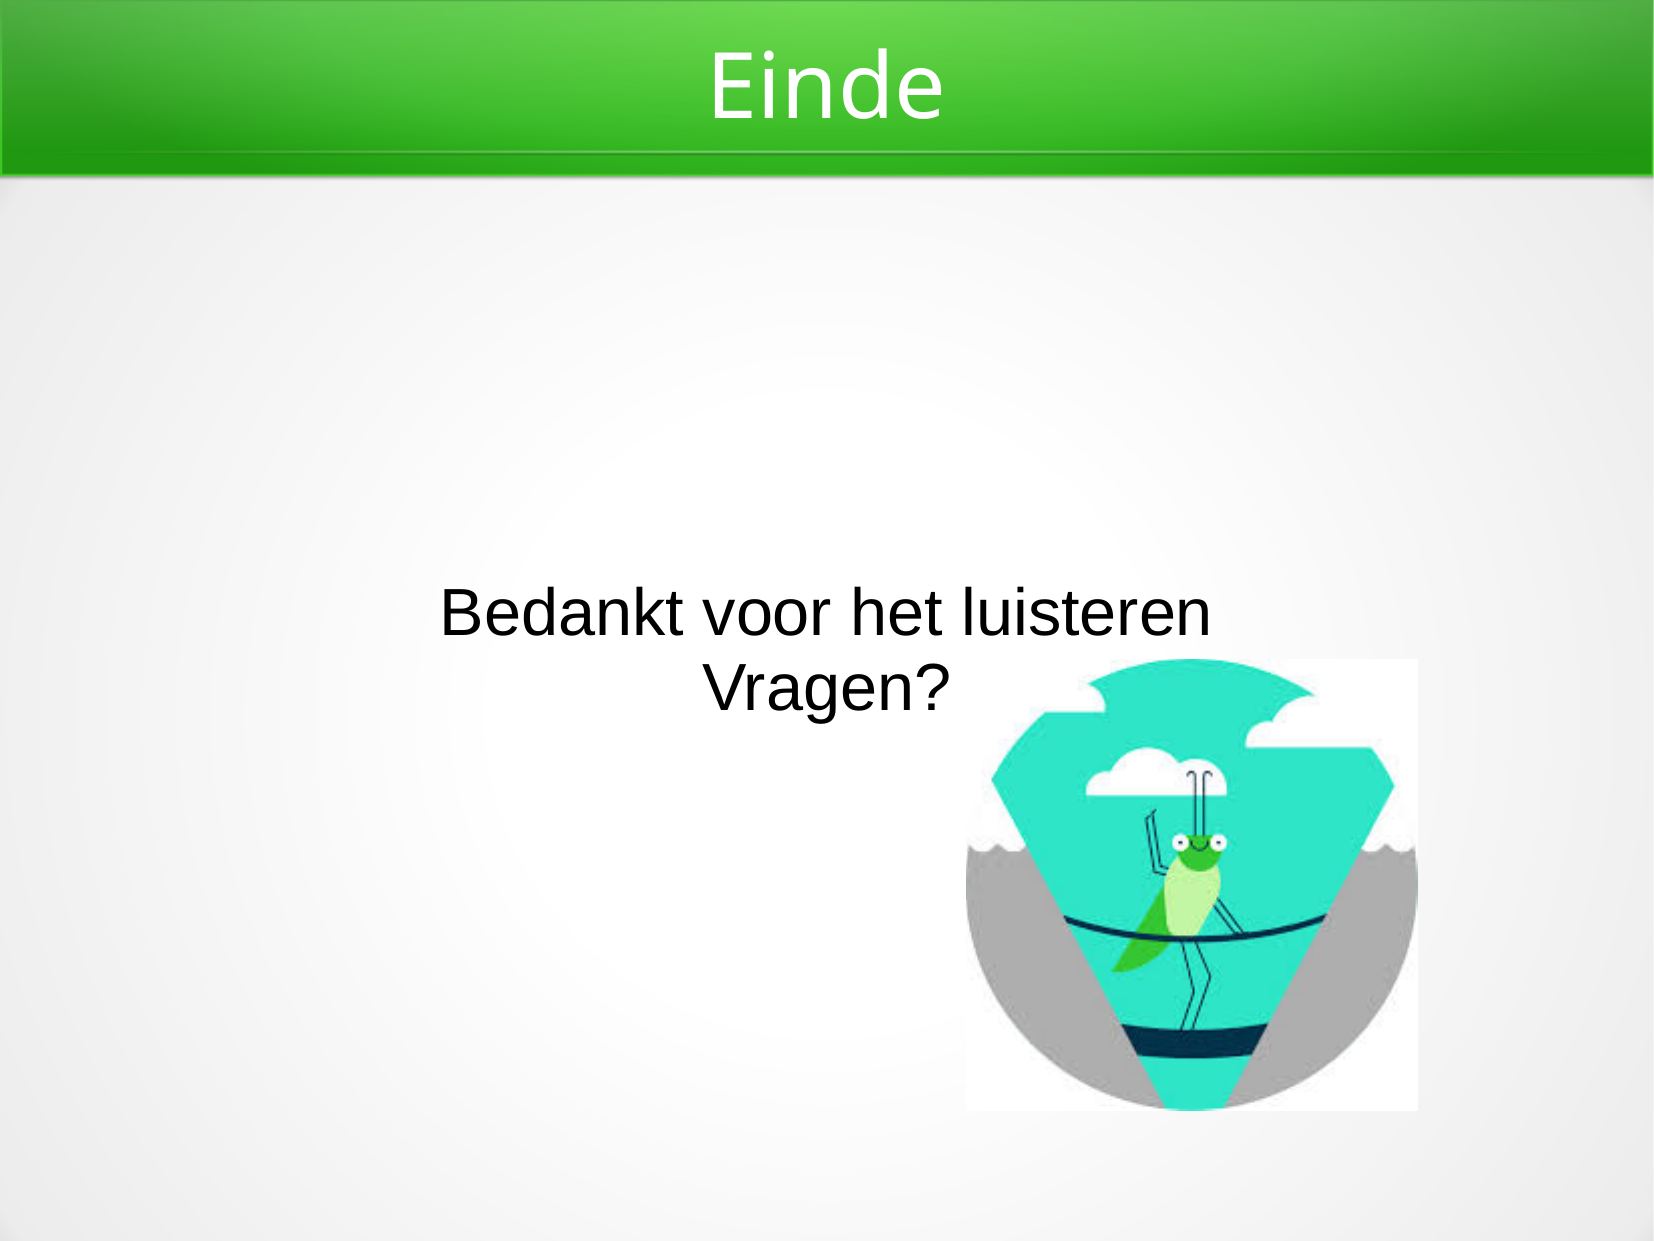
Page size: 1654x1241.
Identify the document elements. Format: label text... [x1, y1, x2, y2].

title Einde [82, 11, 1571, 154]
picture [0, 0, 1654, 1241]
subtitle Bedankt voor het luisteren Vragen? [82, 290, 1571, 1010]
